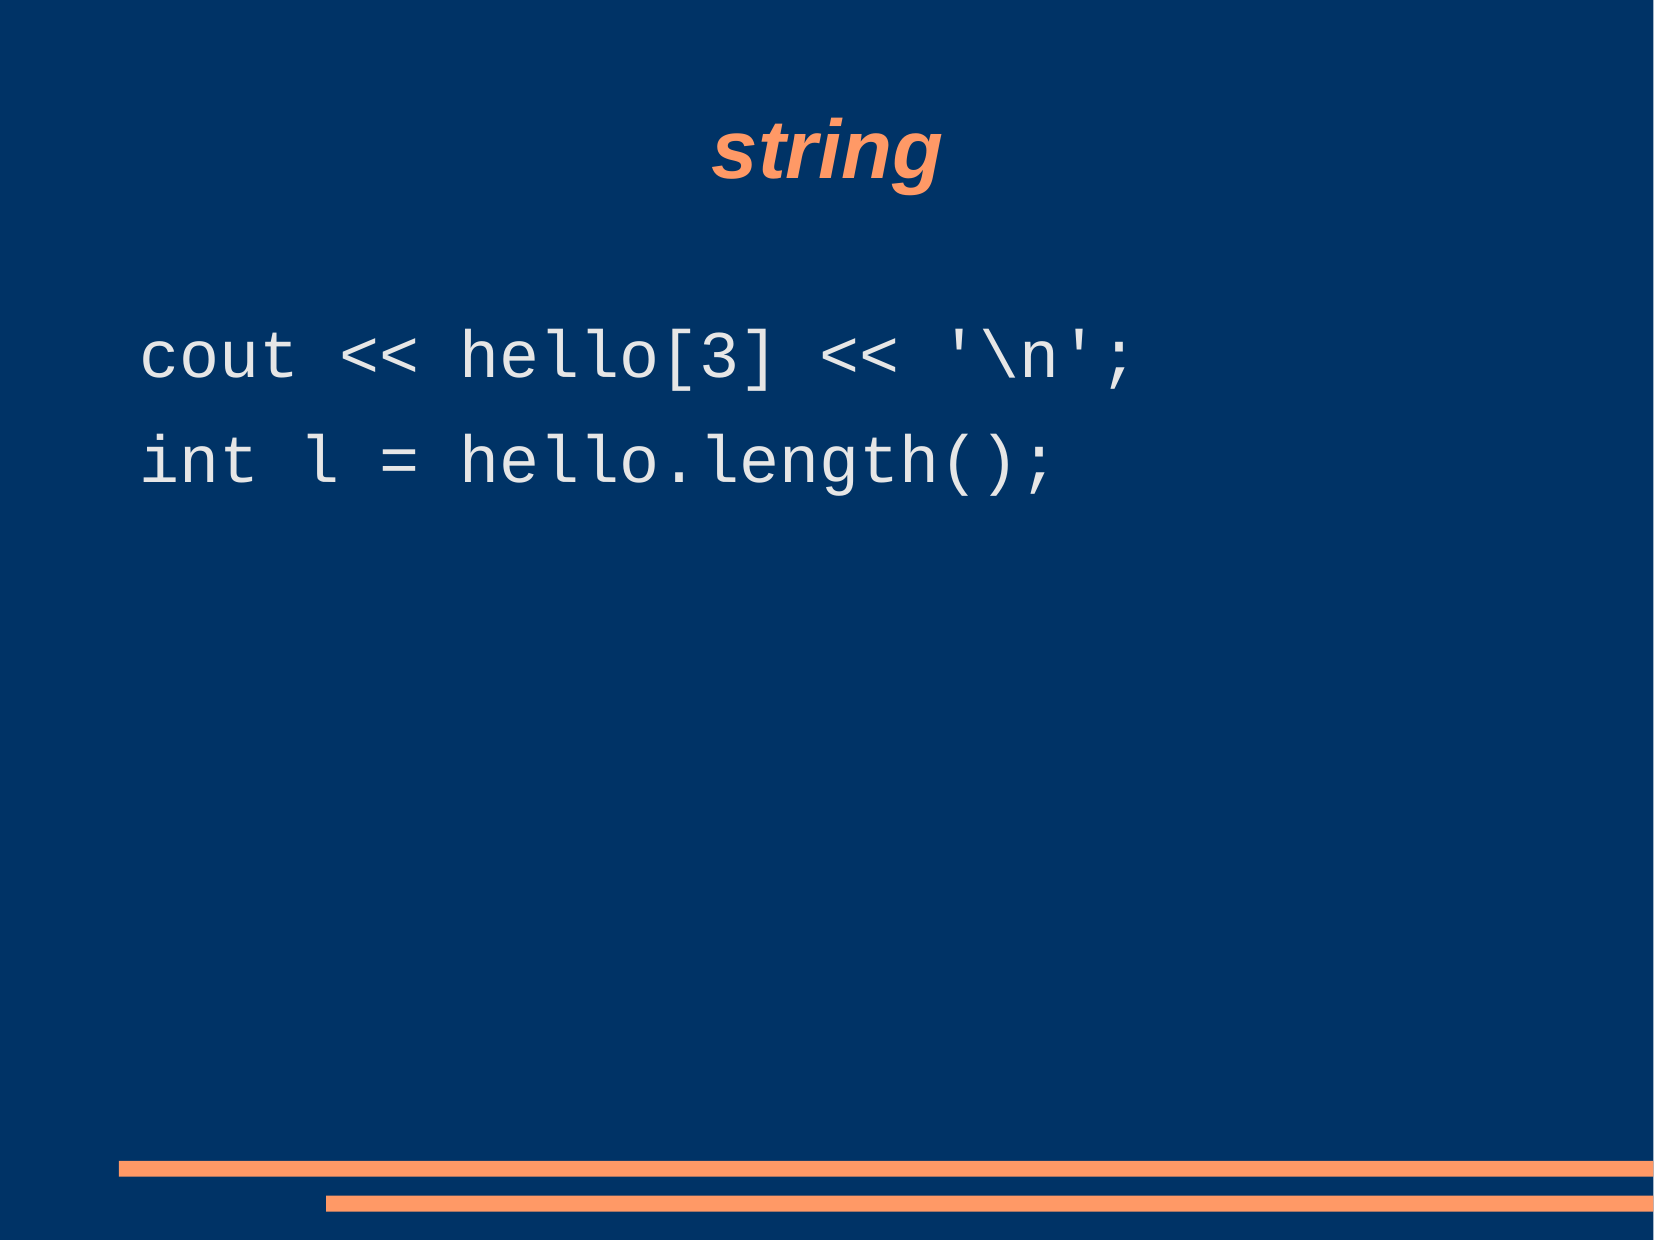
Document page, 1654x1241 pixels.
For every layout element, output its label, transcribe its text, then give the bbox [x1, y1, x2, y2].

list cout << hello[3] << '\n'; int l = hello.length(); [121, 322, 1561, 1132]
title string [121, 46, 1534, 254]
